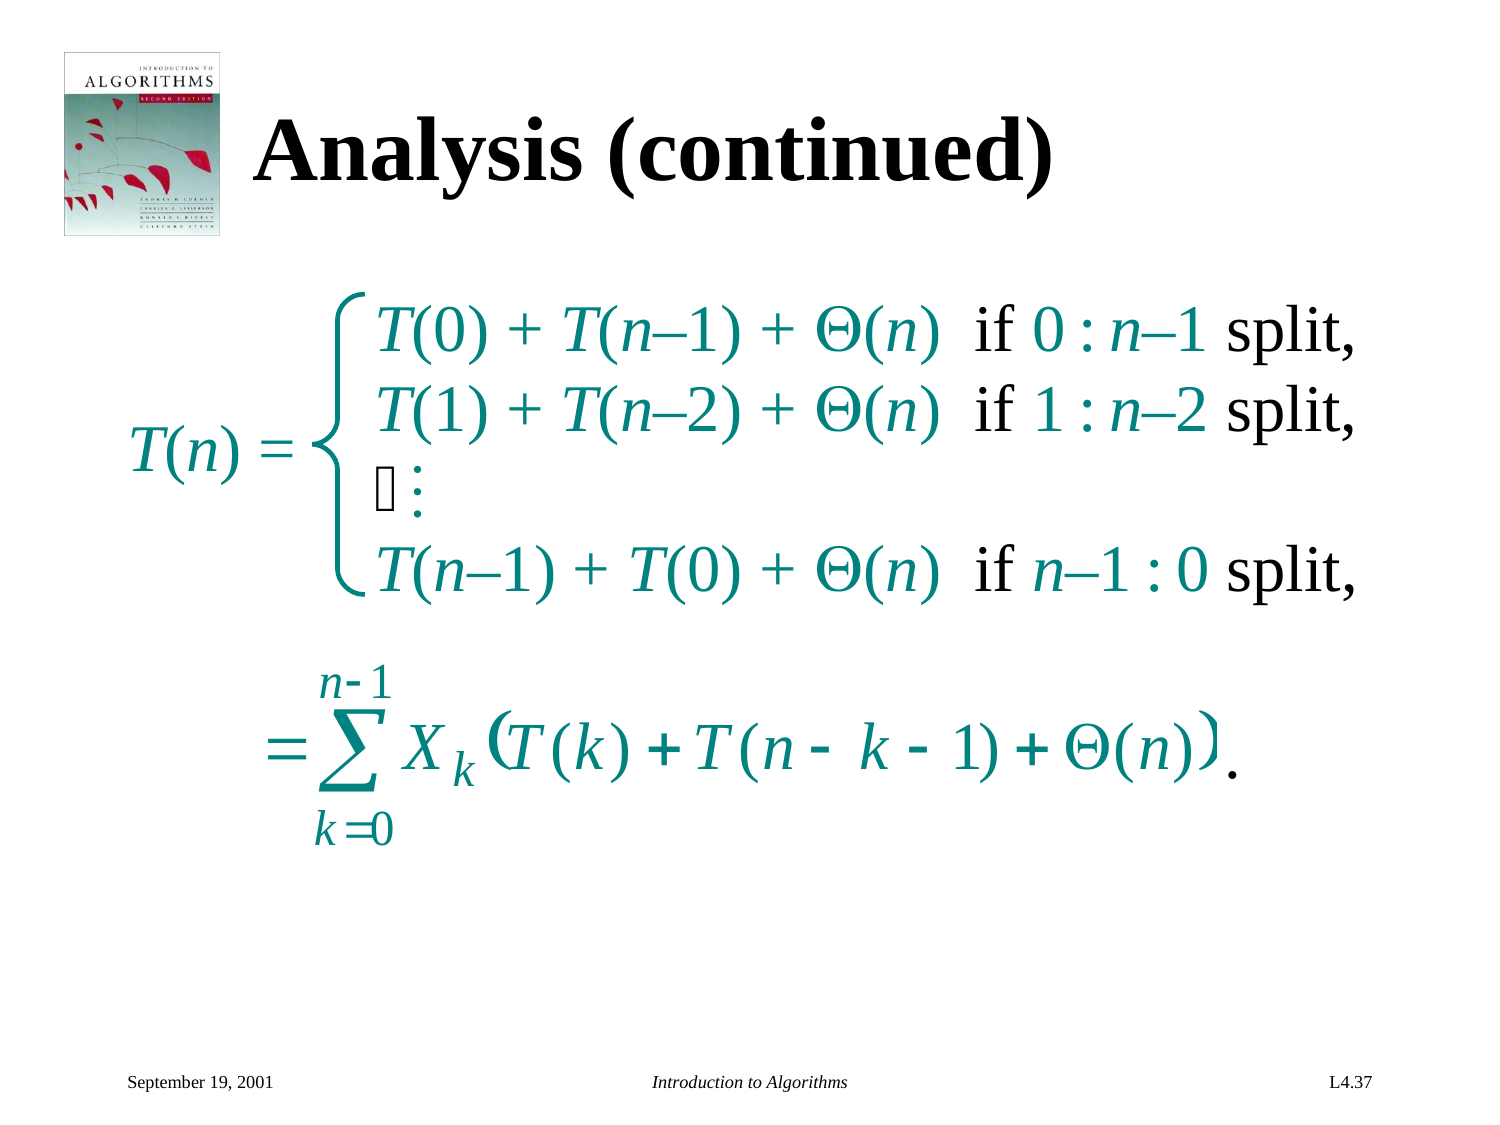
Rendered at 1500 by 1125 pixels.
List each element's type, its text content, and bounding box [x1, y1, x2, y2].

text_box September 19, 2001 [112, 1062, 426, 1101]
text_box L4.<number> [1074, 1062, 1388, 1101]
text_box . [1209, 704, 1257, 800]
text_box T(n) = [112, 396, 329, 493]
chart [258, 654, 1217, 850]
title Analysis (continued) [237, 49, 1475, 238]
text_box Introduction to Algorithms [512, 1062, 988, 1101]
picture [64, 52, 220, 236]
text_box T(0) + T(n–1) + (n) if 0 : n–1 split, T(1) + T(n–2) + (n) if 1 : n–2 split,  T(n–1) + T(0) + (n) if n–1 : 0 split, [359, 276, 1374, 613]
